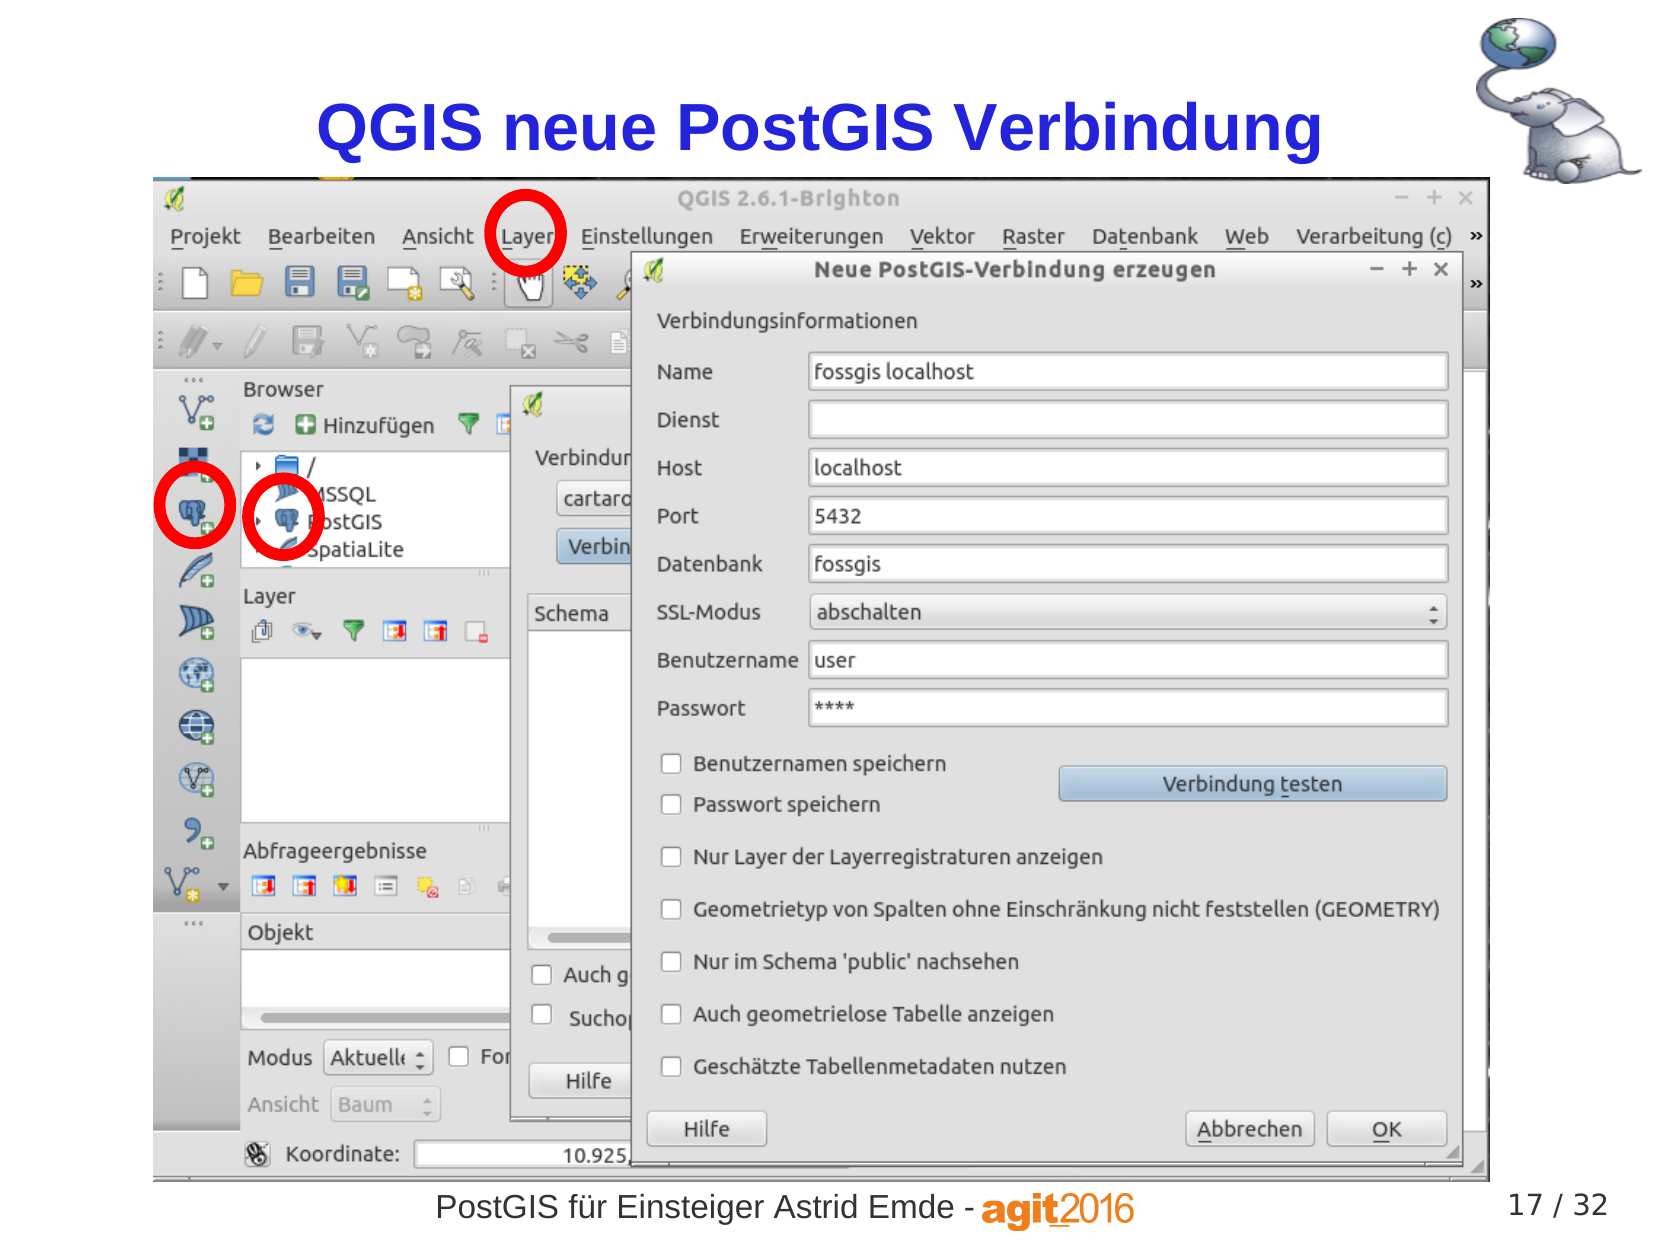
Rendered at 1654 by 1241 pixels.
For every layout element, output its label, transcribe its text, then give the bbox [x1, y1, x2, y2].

title QGIS neue PostGIS Verbindung [76, 53, 1565, 201]
picture [153, 177, 1490, 1182]
picture [981, 1192, 1135, 1232]
picture [166, 473, 224, 537]
picture [1476, 18, 1642, 184]
